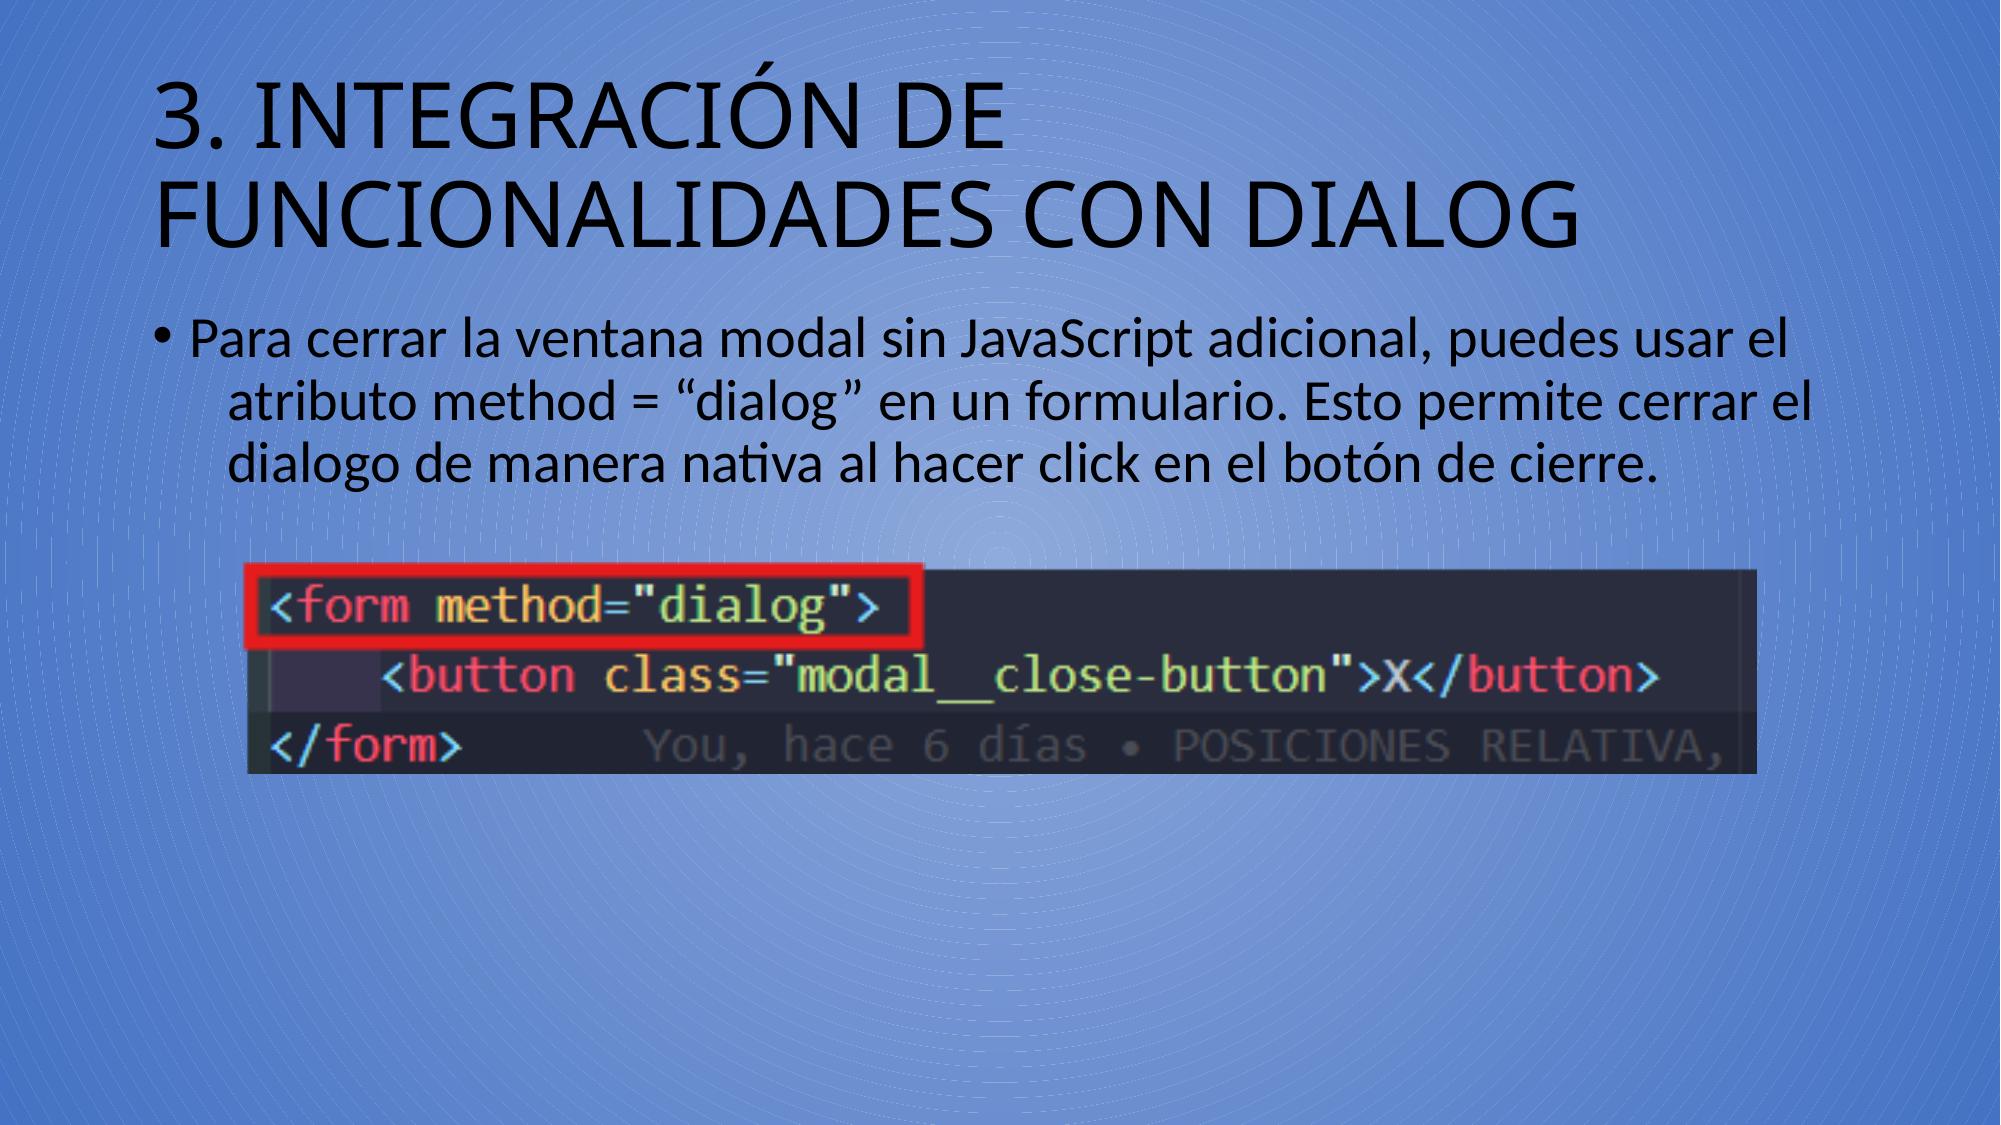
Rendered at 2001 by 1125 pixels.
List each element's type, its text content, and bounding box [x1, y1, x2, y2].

list Para cerrar la ventana modal sin JavaScript adicional, puedes usar el atributo method = “dialog” en un formulario. Esto permite cerrar el dialogo de manera nativa al hacer click en el botón de cierre. [137, 299, 1863, 1014]
title 3. INTEGRACIÓN DE FUNCIONALIDADES CON DIALOG [137, 59, 1863, 278]
picture [243, 562, 1757, 774]
